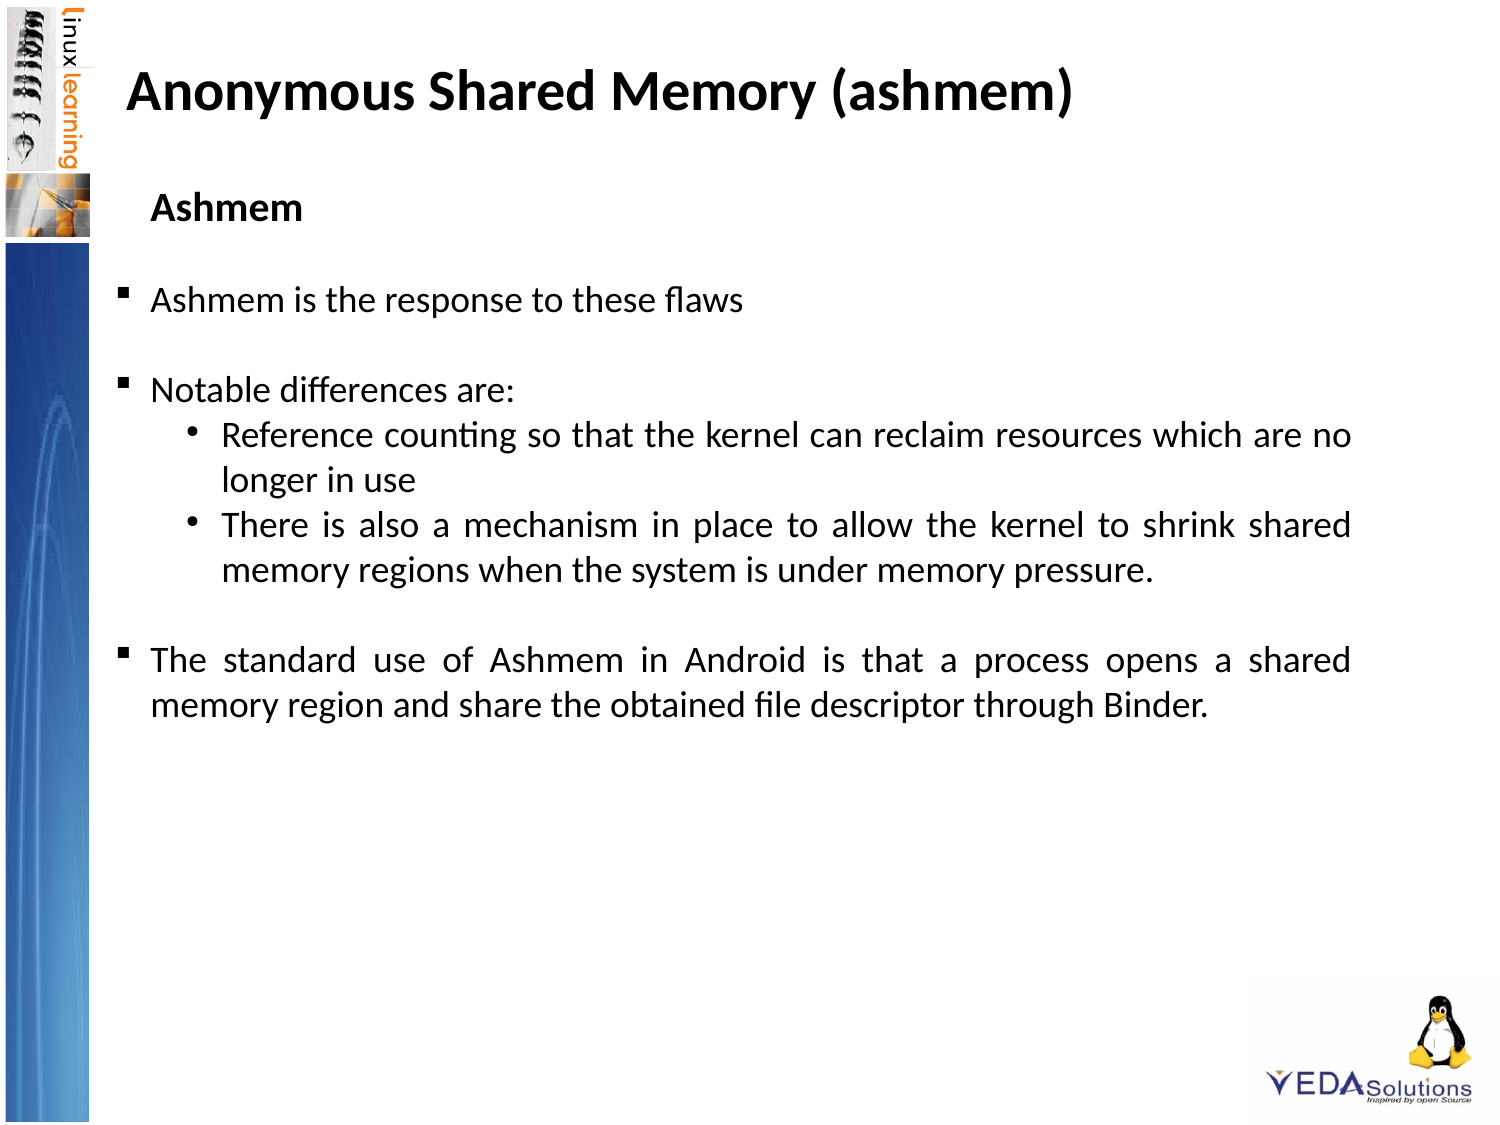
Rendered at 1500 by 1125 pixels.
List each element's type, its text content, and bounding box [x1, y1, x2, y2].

picture [1245, 977, 1500, 1125]
picture [5, 243, 89, 1122]
text_box Ashmem Ashmem is the response to these flaws Notable differences are: Reference counting so that the kernel can reclaim resources which are no longer in use There is also a mechanism in place to allow the kernel to shrink shared memory regions when the system is under memory pressure. The standard use of Ashmem in Android is that a process opens a shared memory region and share the obtained file descriptor through Binder. [100, 172, 1369, 982]
text_box Anonymous Shared Memory (ashmem) [112, 45, 1425, 197]
picture [5, 0, 97, 237]
